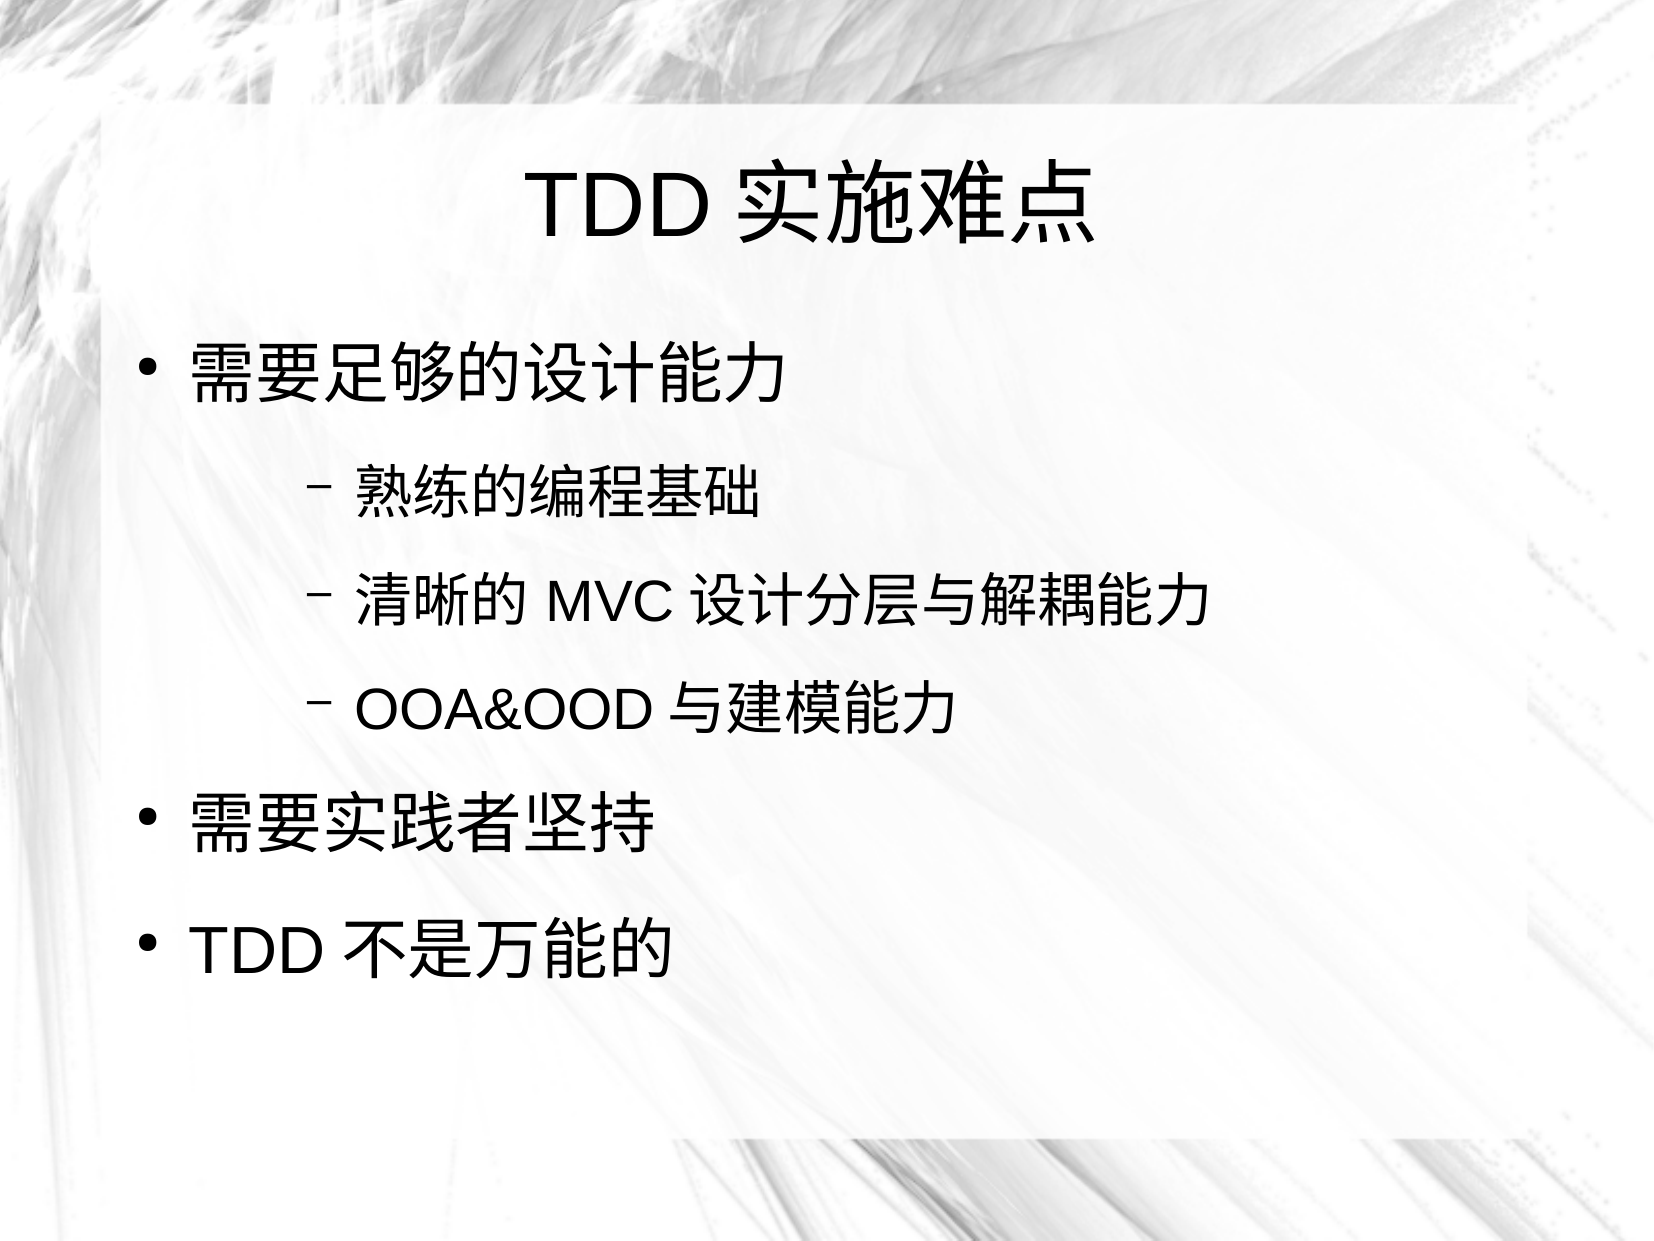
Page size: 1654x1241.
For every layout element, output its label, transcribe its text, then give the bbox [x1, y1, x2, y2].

title TDD实施难点 [118, 112, 1506, 281]
list 需要足够的设计能力 熟练的编程基础 清晰的MVC设计分层与解耦能力 OOA&OOD与建模能力 需要实践者坚持 TDD不是万能的 [118, 319, 1571, 1039]
picture [0, 0, 1654, 1241]
